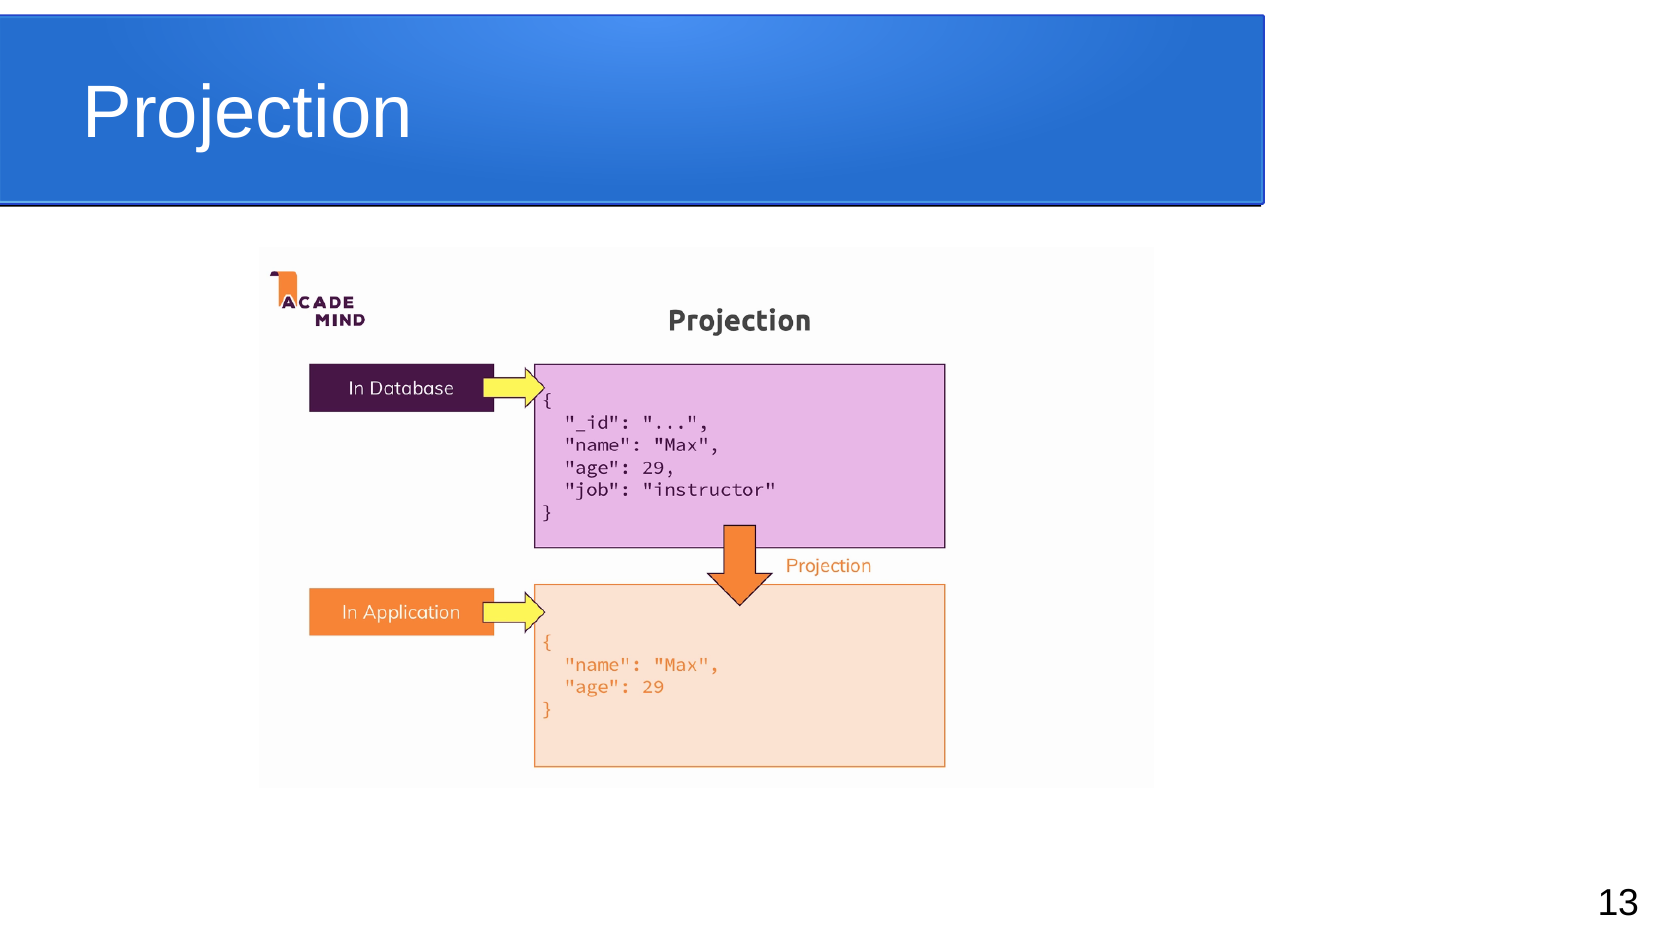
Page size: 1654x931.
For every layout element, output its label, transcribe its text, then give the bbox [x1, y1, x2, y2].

picture [259, 247, 1154, 788]
text_box 13 [1582, 874, 1654, 931]
title Projection [82, 35, 1235, 189]
